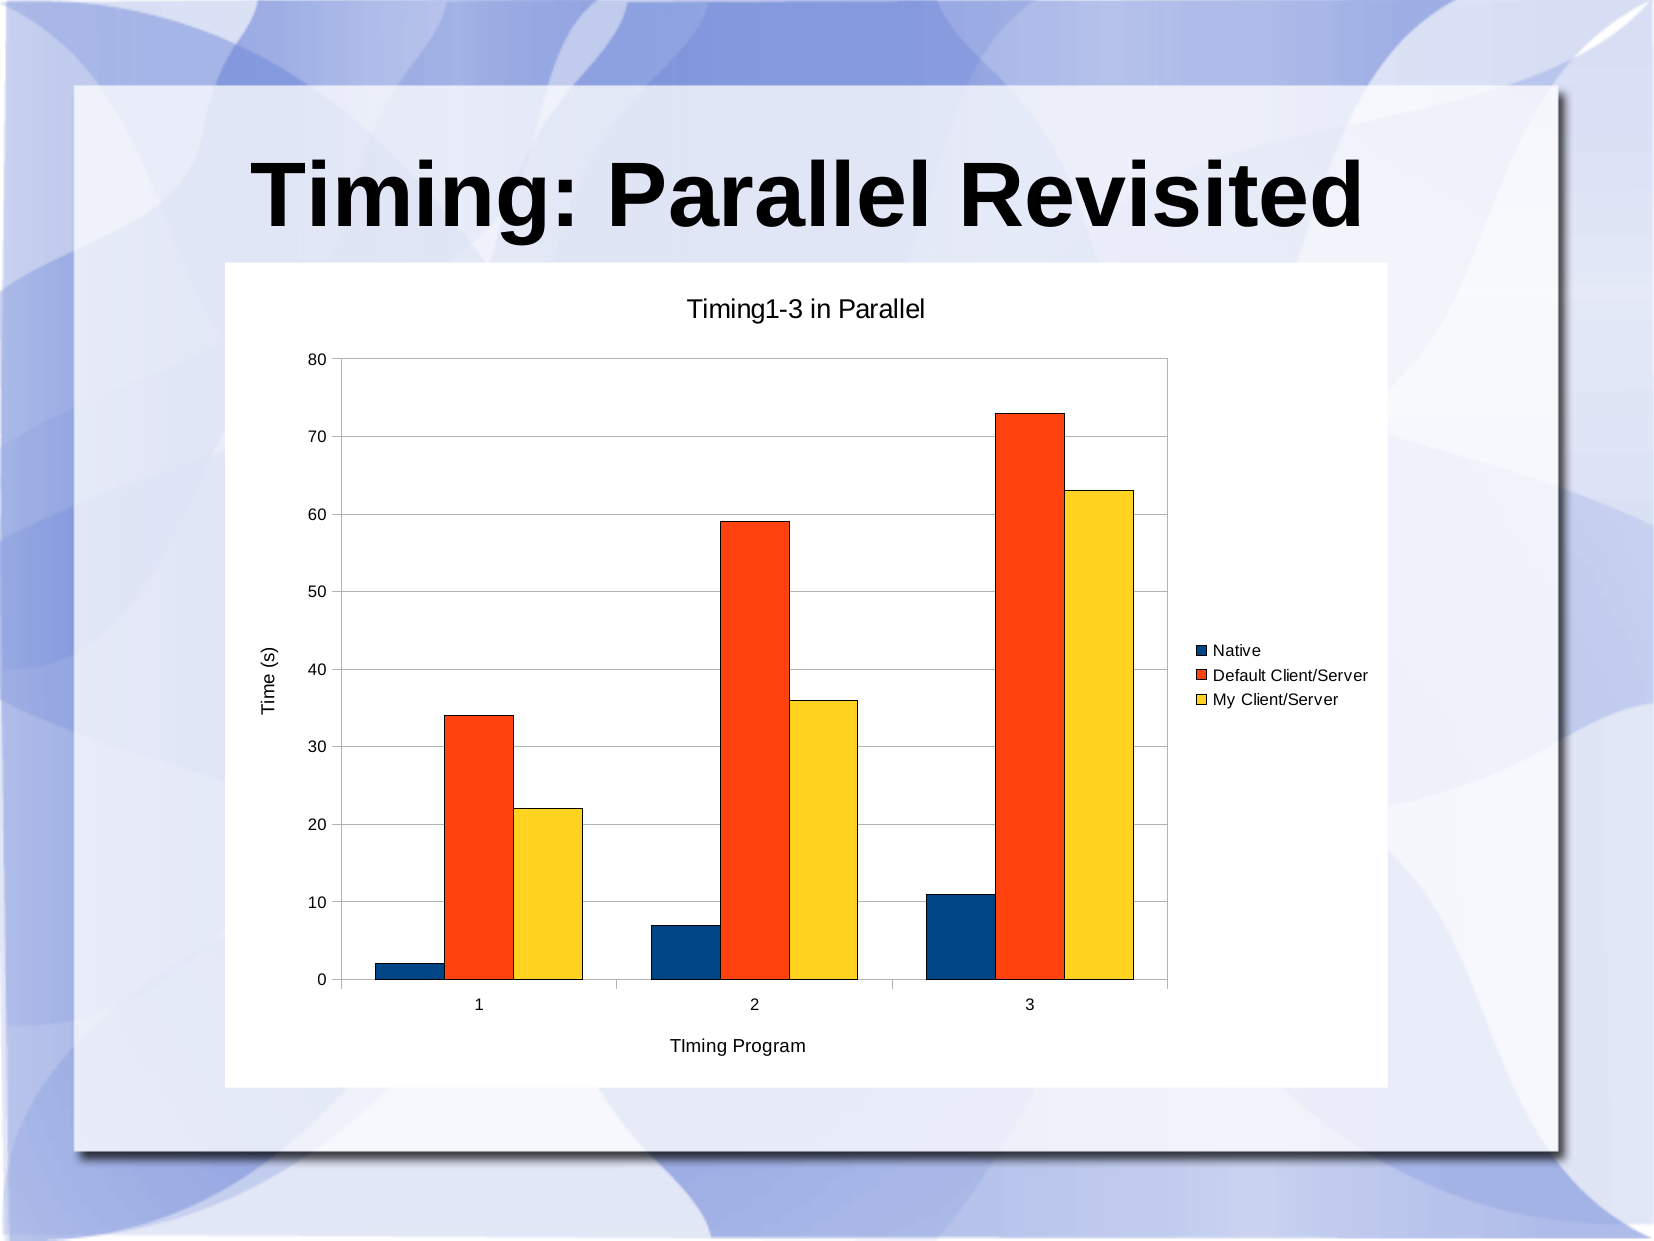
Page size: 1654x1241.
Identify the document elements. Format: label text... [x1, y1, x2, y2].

picture [0, 0, 1654, 1241]
title Timing: Parallel Revisited [82, 98, 1536, 291]
chart [225, 262, 1388, 1088]
